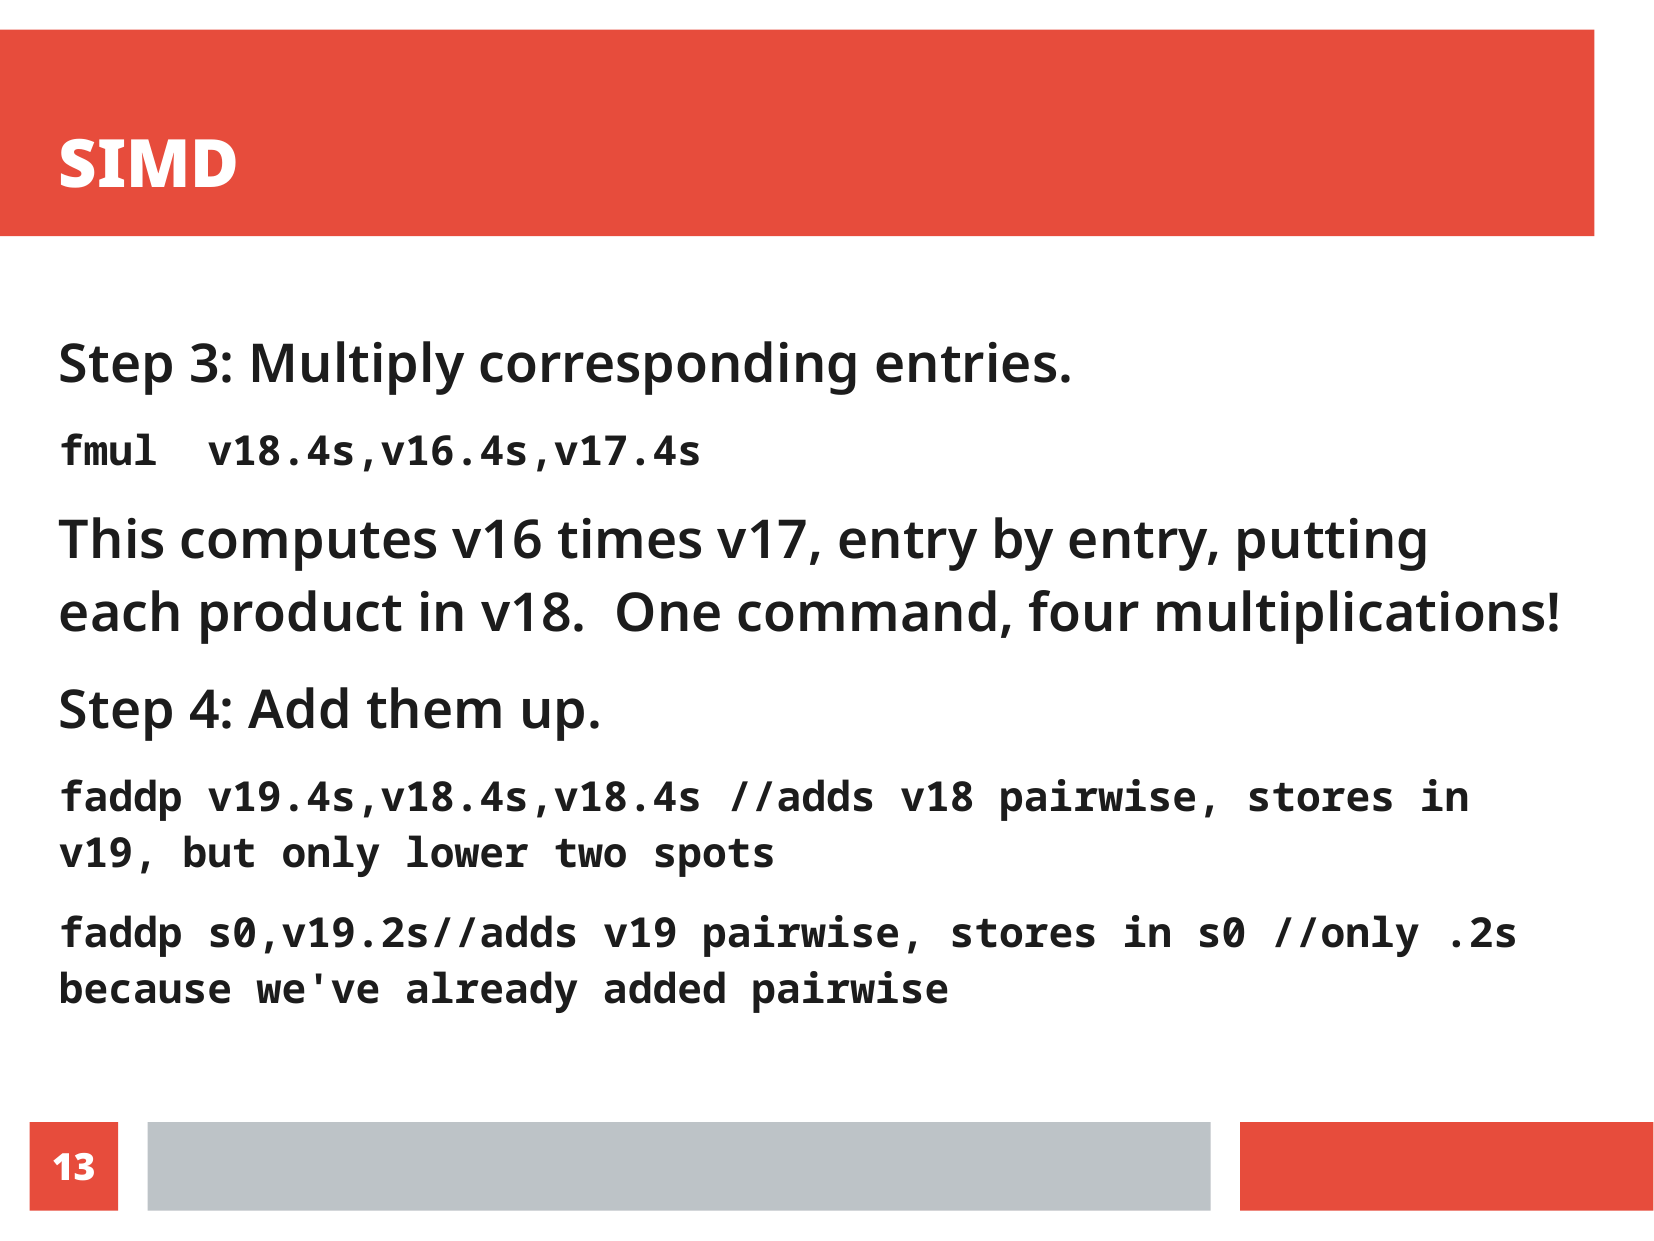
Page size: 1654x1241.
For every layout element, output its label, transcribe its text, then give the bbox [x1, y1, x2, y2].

title SIMD [59, 59, 1595, 207]
list Step 3: Multiply corresponding entries. fmul v18.4s,v16.4s,v17.4s This computes v16 times v17, entry by entry, putting each product in v18. One command, four multiplications! Step 4: Add them up. faddp v19.4s,v18.4s,v18.4s //adds v18 pairwise, stores in v19, but only lower two spots faddp s0,v19.2s //adds v19 pairwise, stores in s0 //only .2s because we've already added pairwise [59, 324, 1565, 1093]
